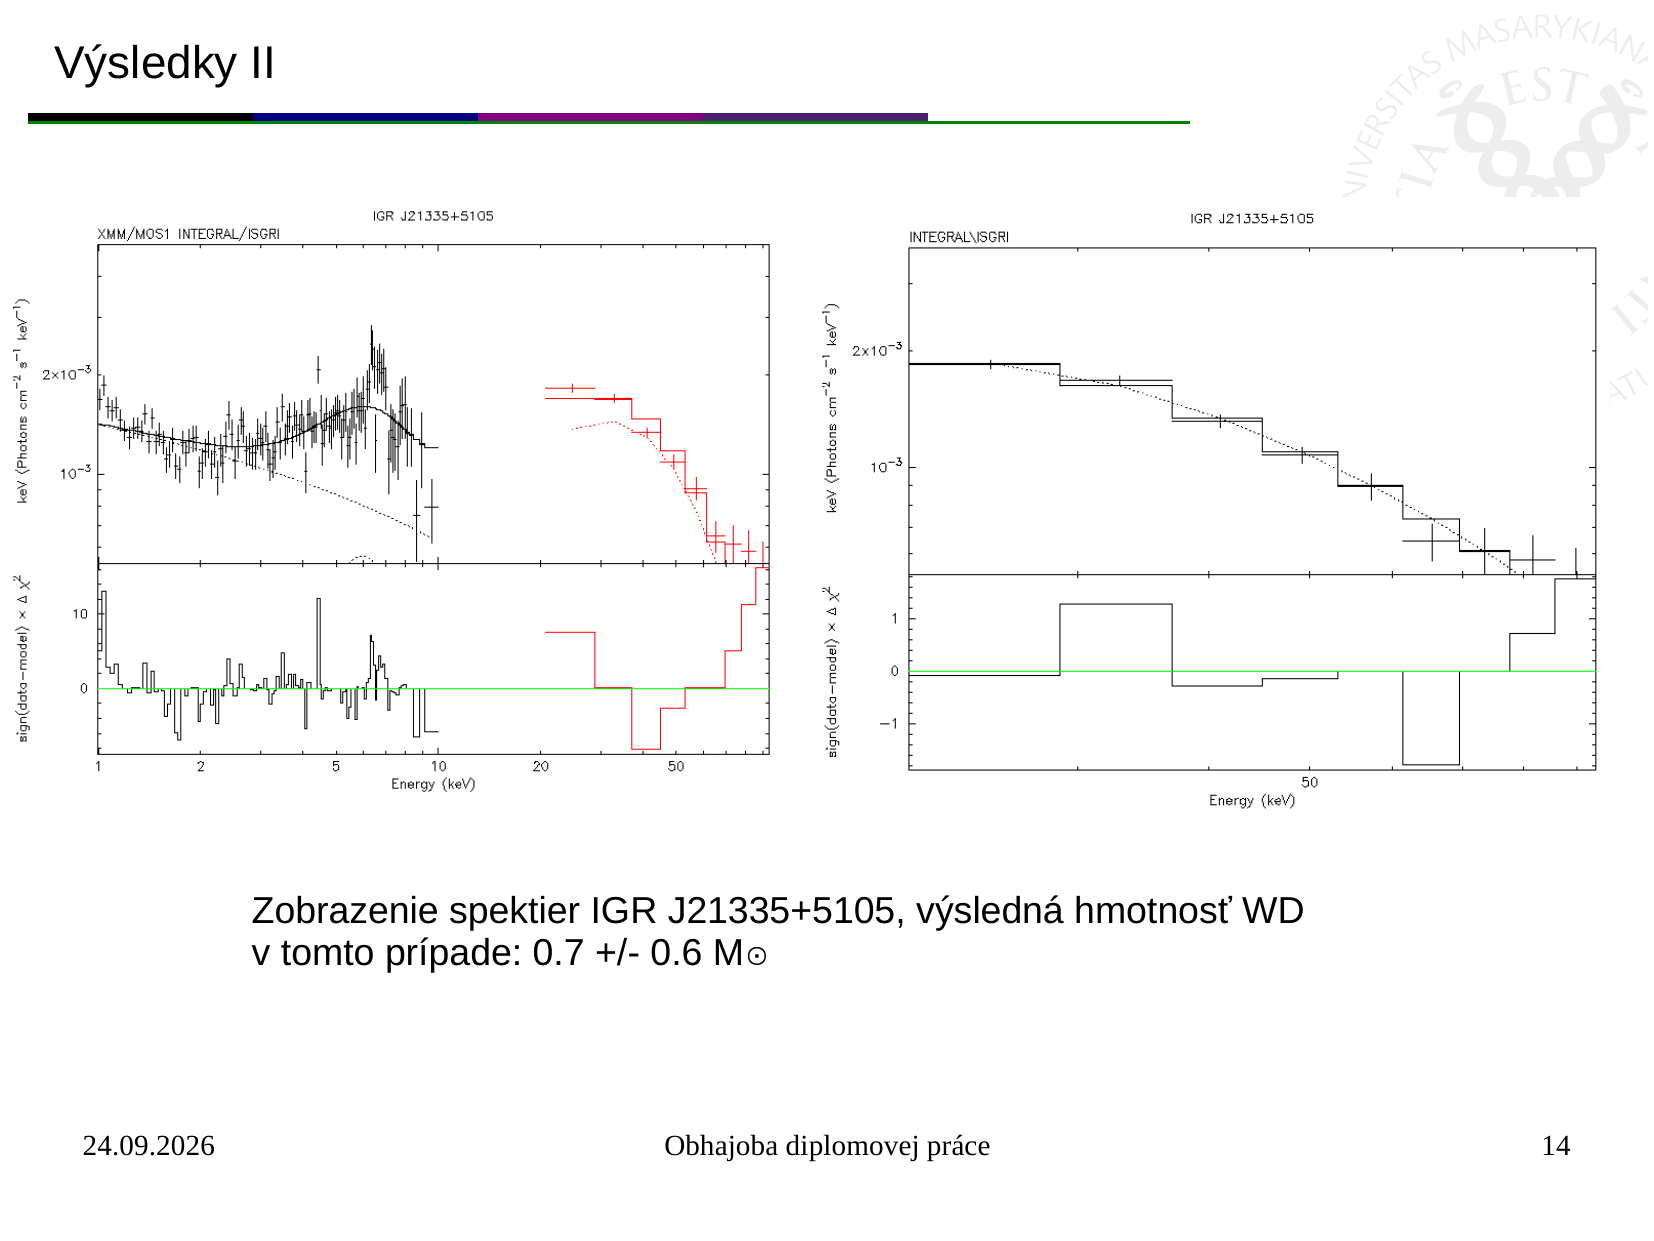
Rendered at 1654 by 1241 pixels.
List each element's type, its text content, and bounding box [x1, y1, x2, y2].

text_box Výsledky II [39, 30, 291, 97]
picture [813, 0, 1648, 820]
picture [4, 199, 784, 800]
text_box Zobrazenie spektier IGR J21335+5105, výsledná hmotnosť WD v tomto prípade: 0.7 +/- 0.6 M⊙ [236, 882, 1330, 982]
